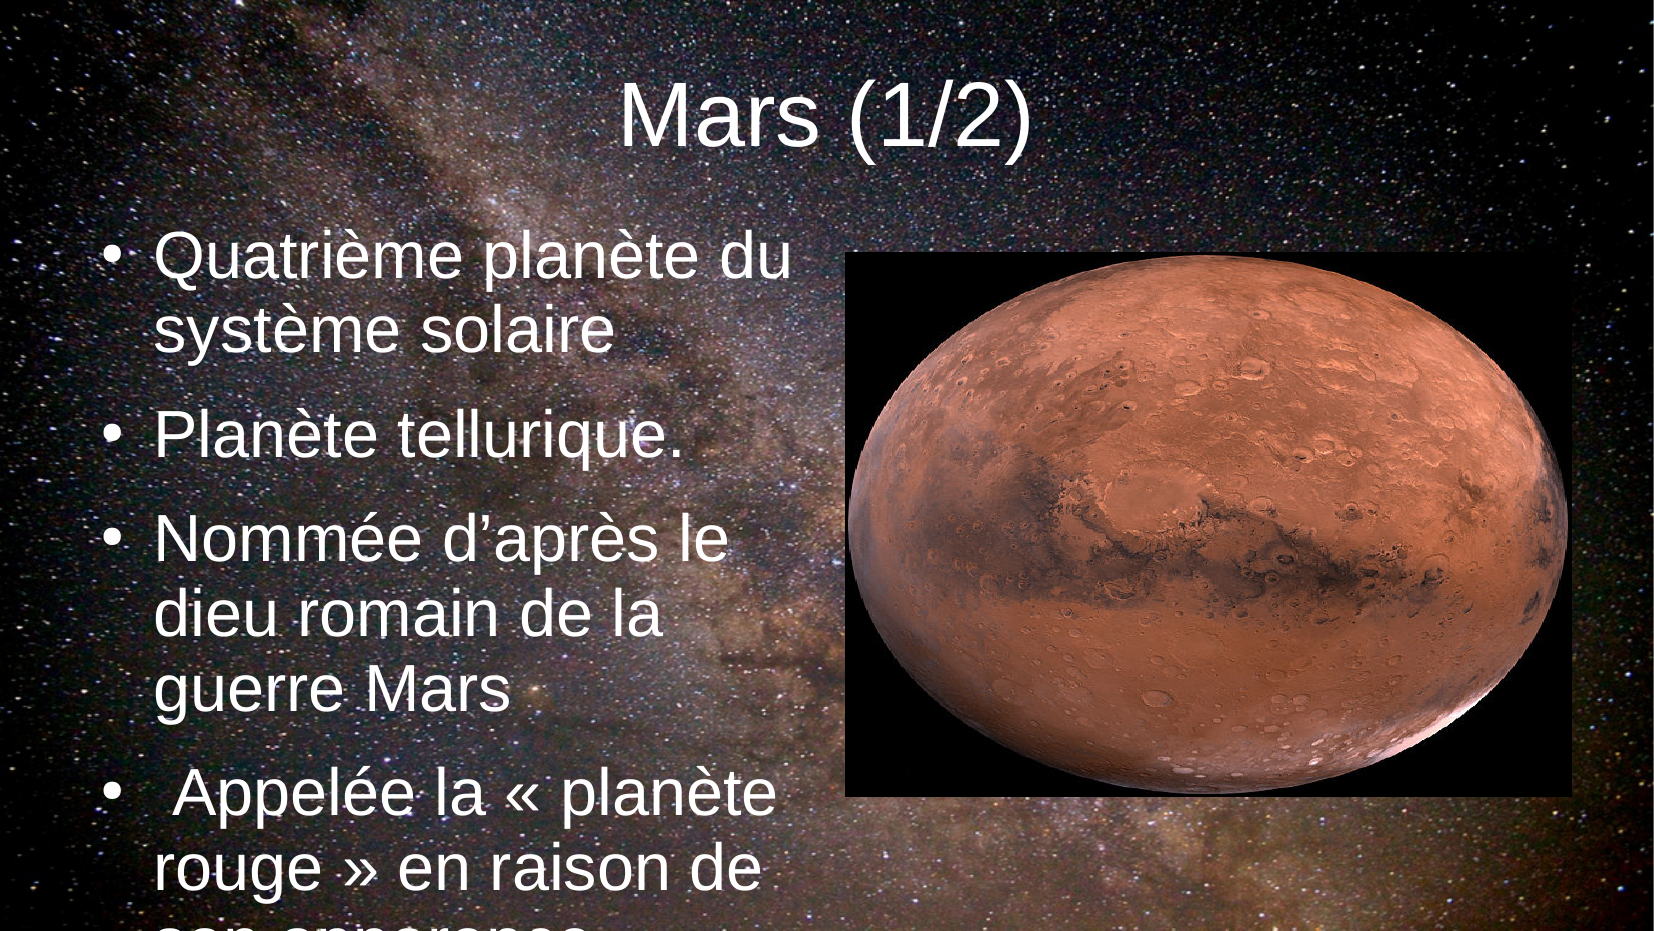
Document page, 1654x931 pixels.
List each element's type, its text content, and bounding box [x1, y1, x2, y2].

picture [0, 0, 1654, 931]
list Quatrième planète du système solaire Planète tellurique. Nommée d’après le dieu romain de la guerre Mars Appelée la « planète rouge » en raison de son apparence rougeâtre [82, 217, 809, 931]
title Mars (1/2) [82, 37, 1571, 193]
